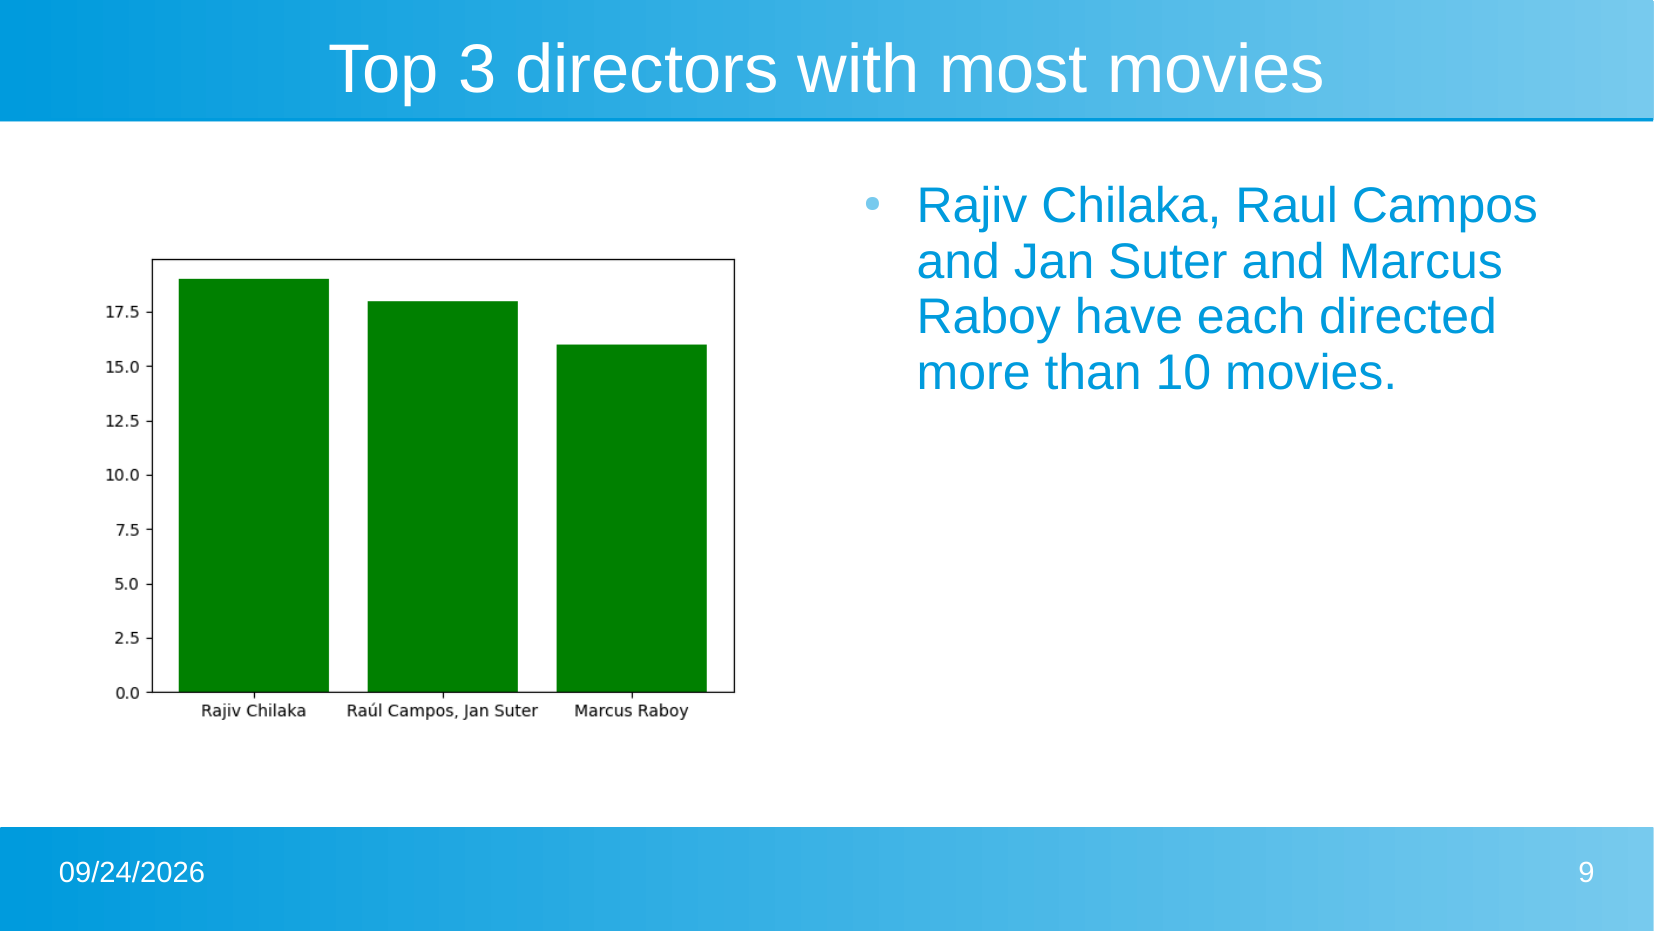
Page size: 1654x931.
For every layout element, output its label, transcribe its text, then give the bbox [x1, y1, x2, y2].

title Top 3 directors with most movies [59, 29, 1595, 108]
picture [58, 191, 809, 754]
list Rajiv Chilaka, Raul Campos and Jan Suter and Marcus Raboy have each directed more than 10 movies. [845, 177, 1596, 768]
